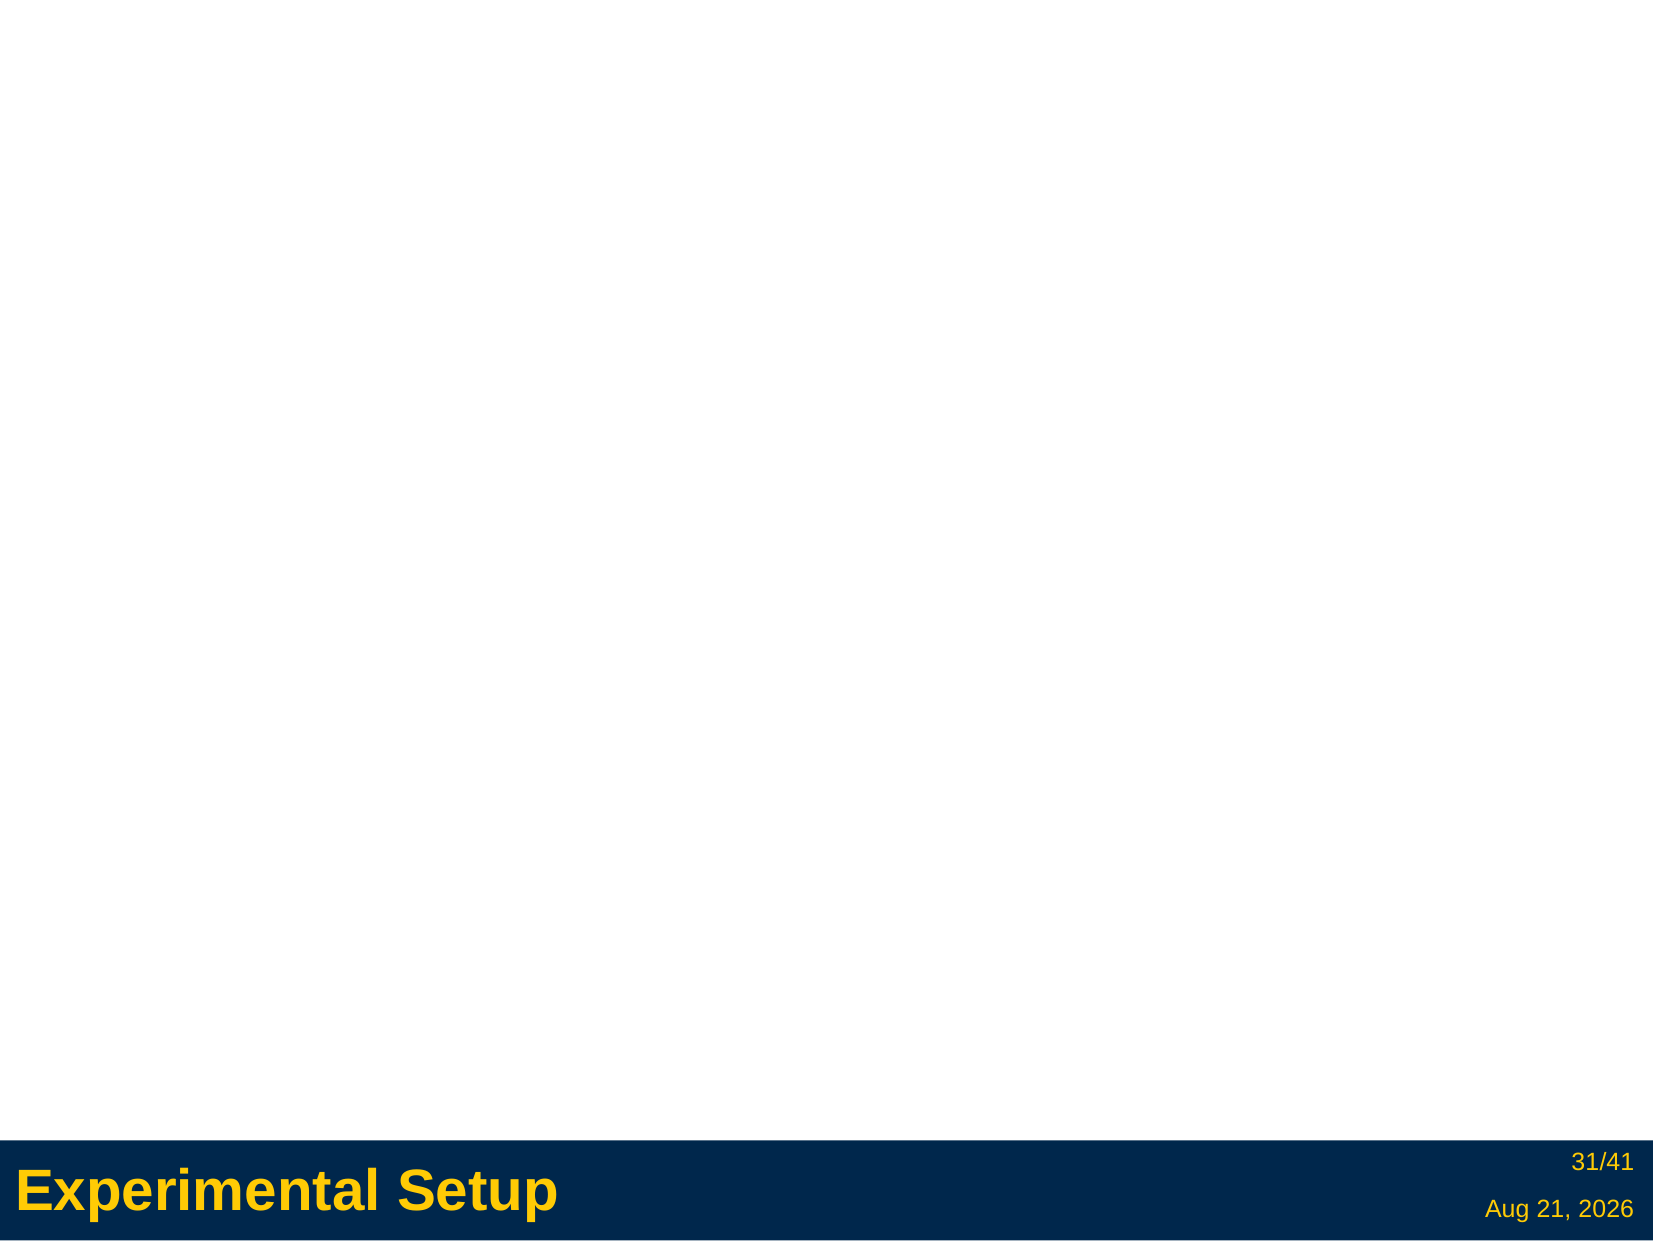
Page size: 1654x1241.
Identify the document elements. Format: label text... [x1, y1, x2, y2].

title Experimental Setup [14, 1140, 1380, 1241]
